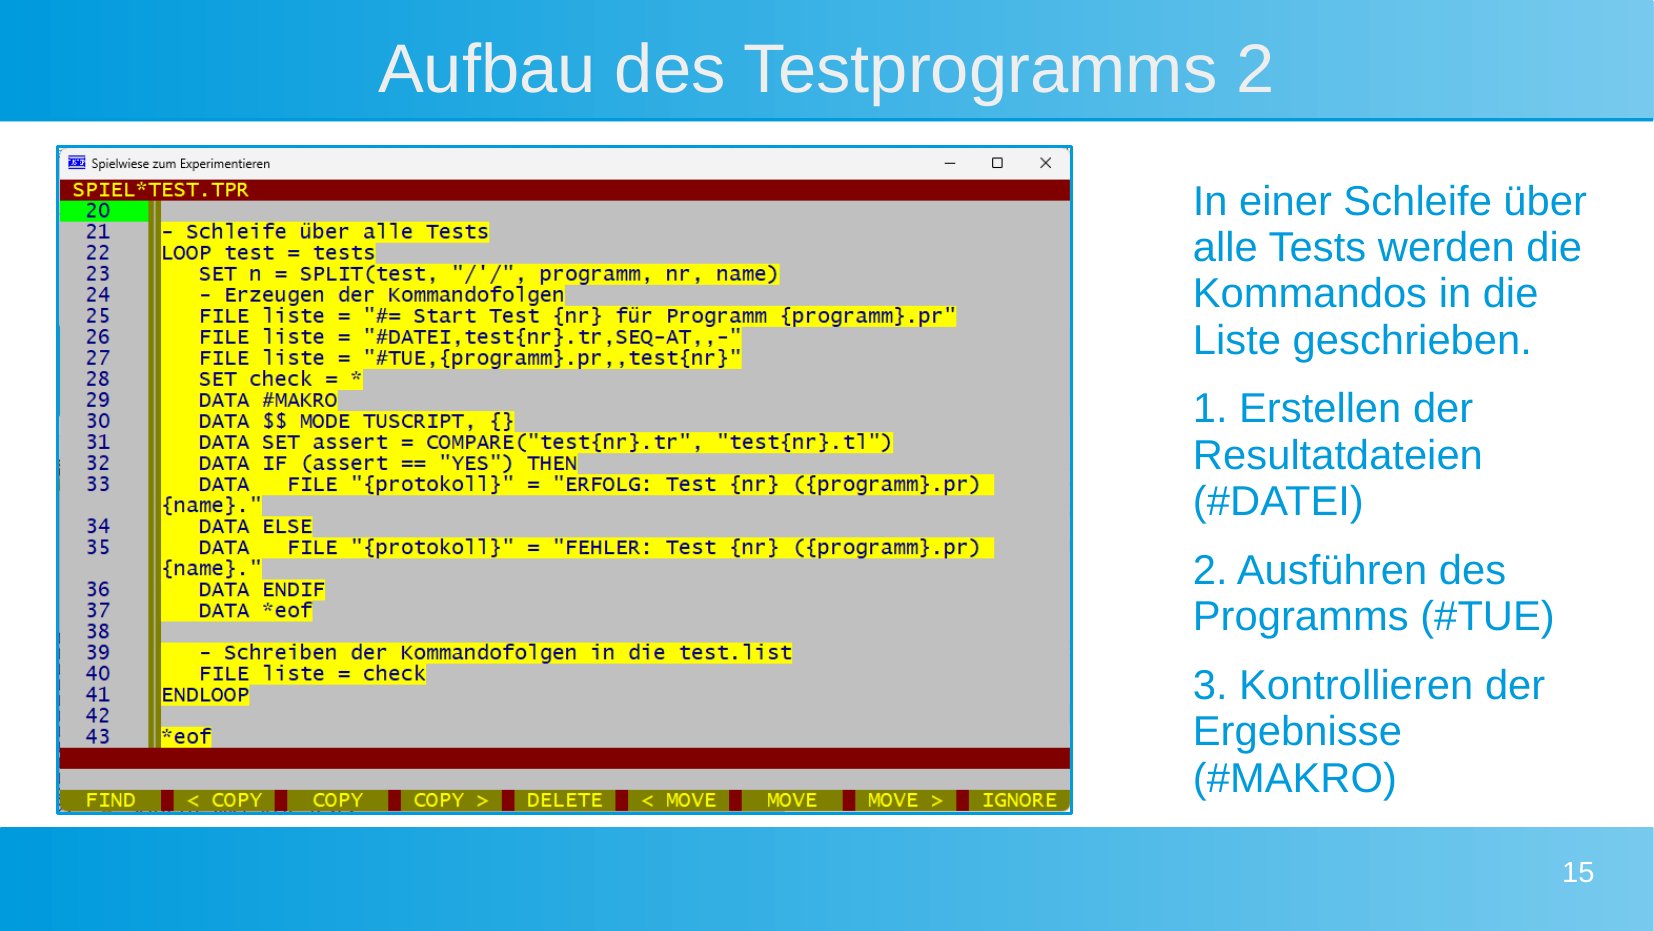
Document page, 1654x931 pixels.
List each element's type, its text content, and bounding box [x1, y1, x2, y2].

picture [60, 149, 1069, 811]
list In einer Schleife über alle Tests werden die Kommandos in die Liste geschrieben. 1. Erstellen der Resultatdateien (#DATEI) 2. Ausführen des Programms (#TUE) 3. Kontrollieren der Ergebnisse (#MAKRO) [1122, 177, 1596, 768]
title Aufbau des Testprogramms 2 [59, 29, 1595, 108]
